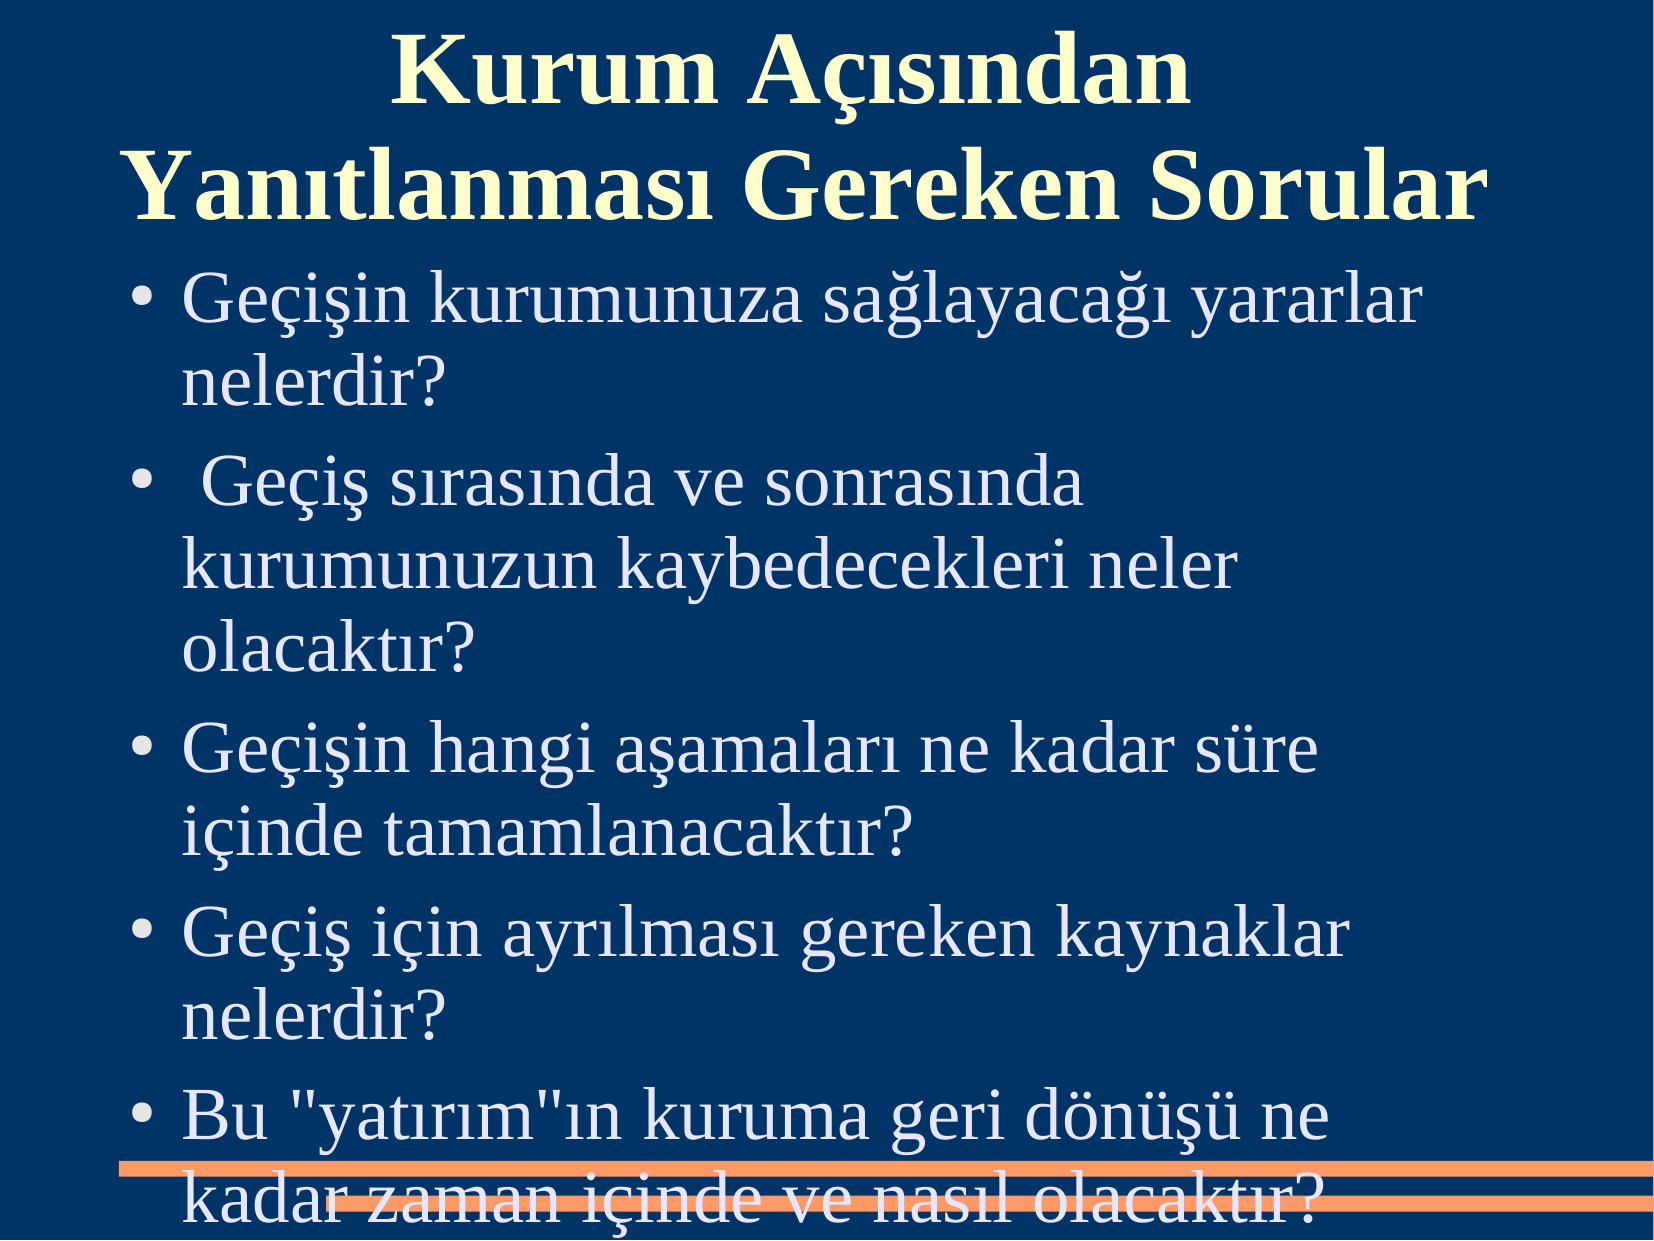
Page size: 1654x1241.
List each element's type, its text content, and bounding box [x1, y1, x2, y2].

title Kurum Açısından Yanıtlanması Gereken Sorular [87, 10, 1522, 242]
list Geçişin kurumunuza sağlayacağı yararlar nelerdir? Geçiş sırasında ve sonrasında kurumunuzun kaybedecekleri neler olacaktır? Geçişin hangi aşamaları ne kadar süre içinde tamamlanacaktır? Geçiş için ayrılması gereken kaynaklar nelerdir? Bu "yatırım"ın kuruma geri dönüşü ne kadar zaman içinde ve nasıl olacaktır? [111, 255, 1502, 1240]
